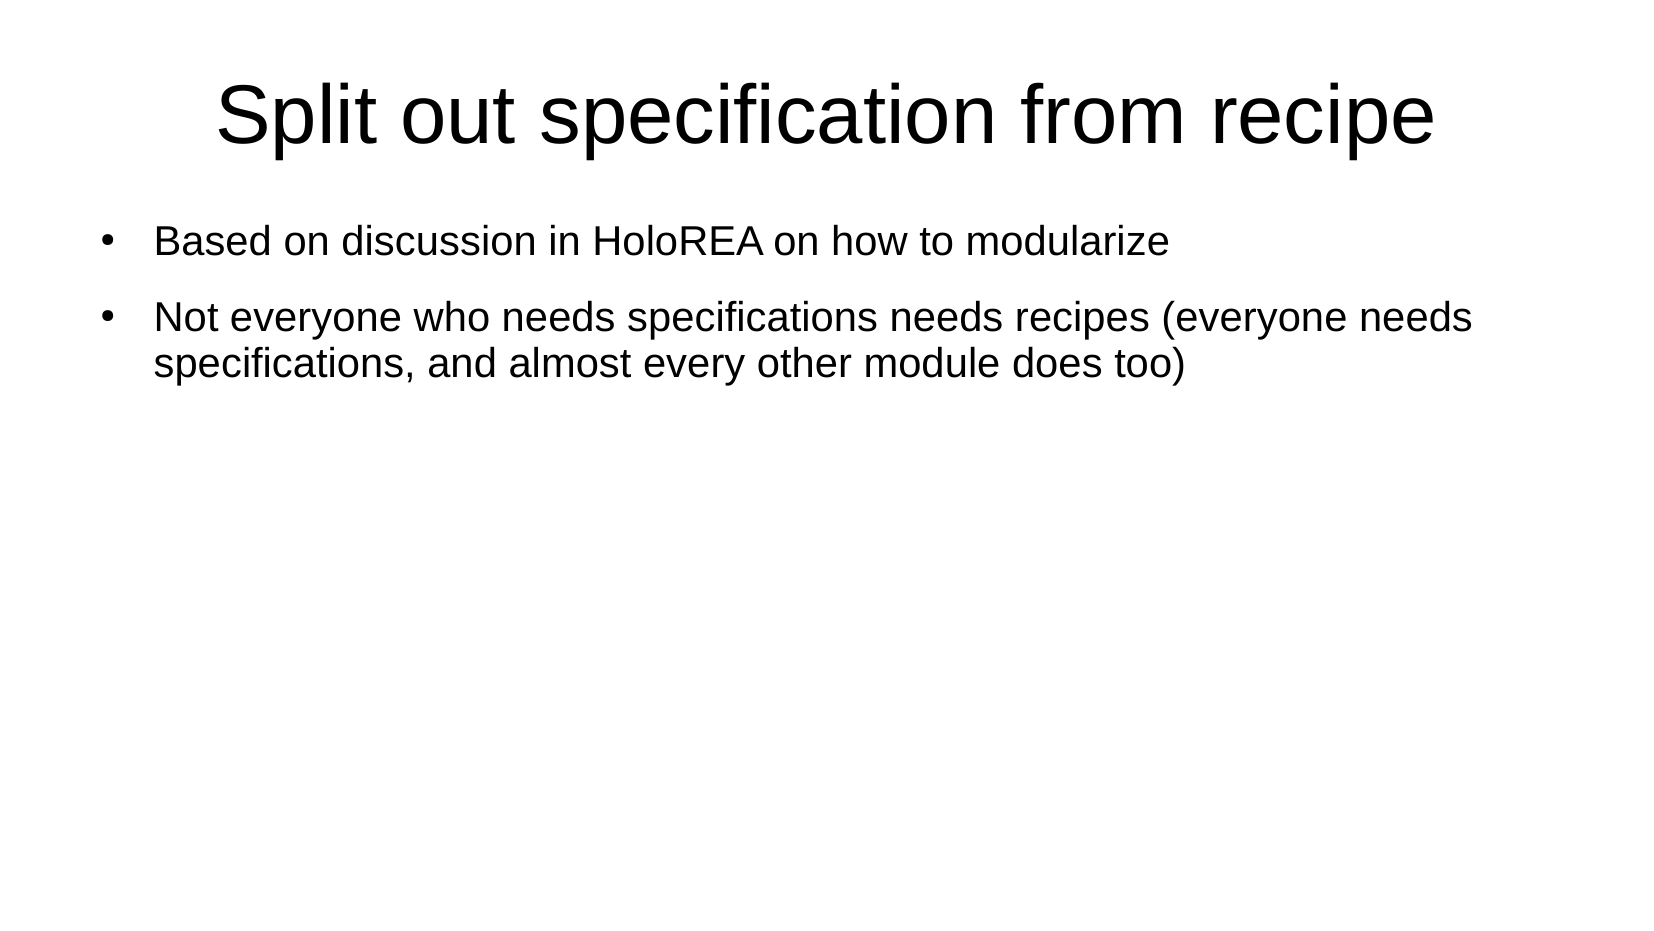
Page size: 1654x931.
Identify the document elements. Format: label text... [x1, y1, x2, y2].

list Based on discussion in HoloREA on how to modularize Not everyone who needs specifications needs recipes (everyone needs specifications, and almost every other module does too) [82, 217, 1571, 758]
title Split out specification from recipe [82, 37, 1571, 193]
